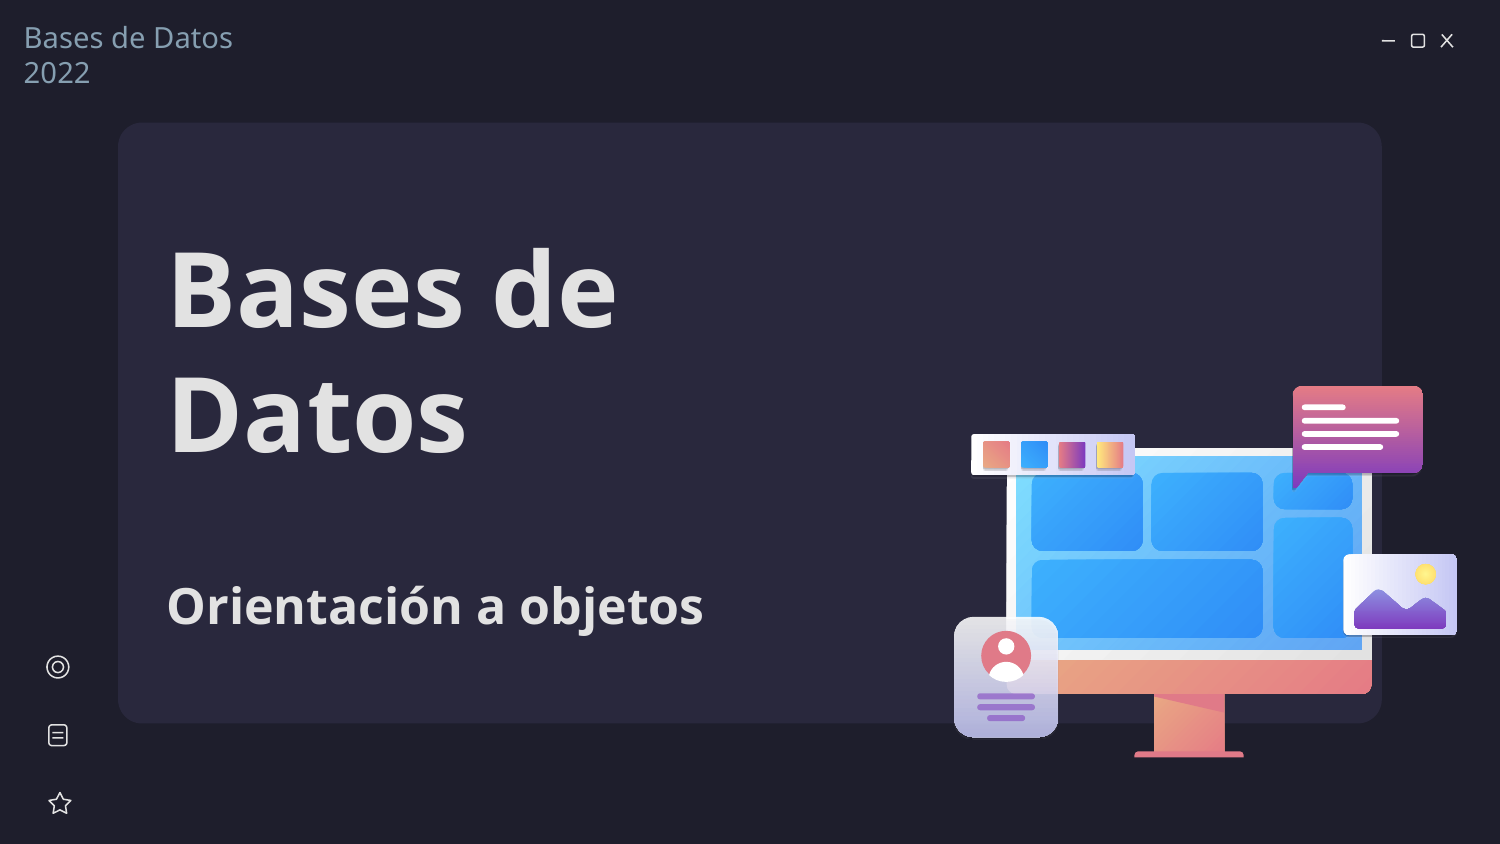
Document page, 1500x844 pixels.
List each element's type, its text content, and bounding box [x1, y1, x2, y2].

title Bases de Datos [151, 216, 882, 480]
subtitle Orientación a objetos [151, 569, 784, 639]
text_box [954, 385, 1458, 758]
